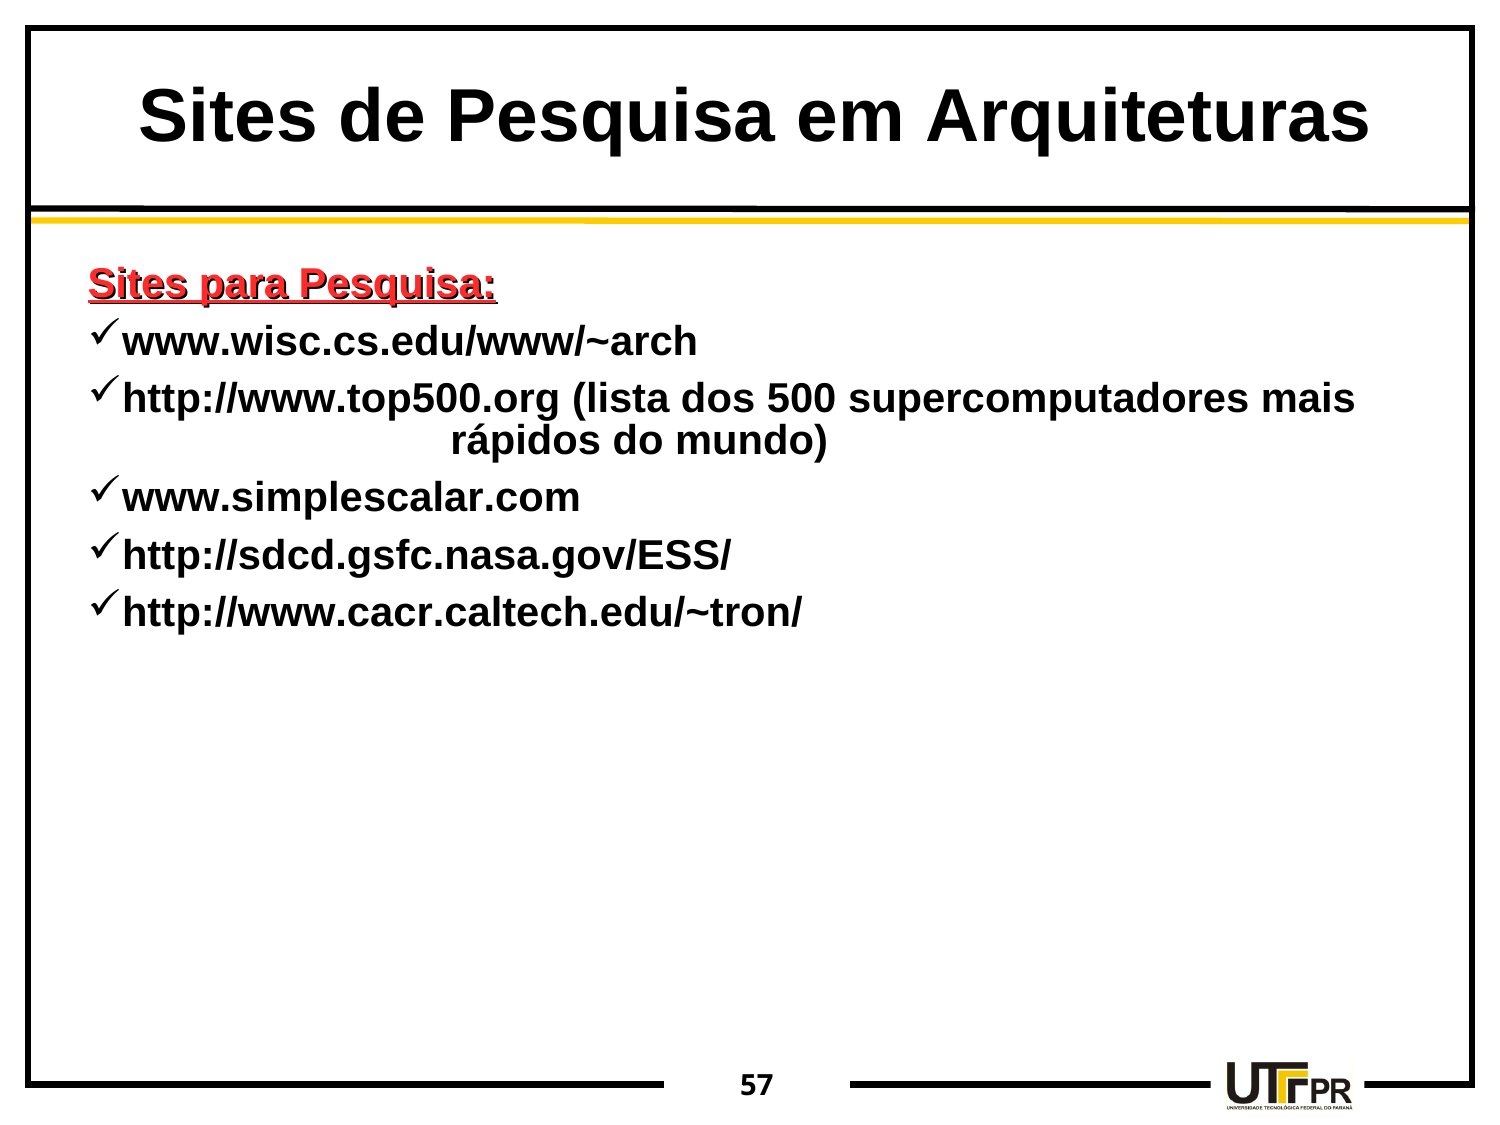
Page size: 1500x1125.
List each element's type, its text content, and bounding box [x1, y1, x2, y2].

title Sites de Pesquisa em Arquiteturas [117, 73, 1394, 168]
list Sites para Pesquisa: www.wisc.cs.edu/www/~arch http://www.top500.org (lista dos 500 supercomputadores mais rápidos do mundo) www.simplescalar.com http://sdcd.gsfc.nasa.gov/ESS/ http://www.cacr.caltech.edu/~tron/ [72, 257, 1459, 1035]
picture [1226, 1062, 1353, 1110]
